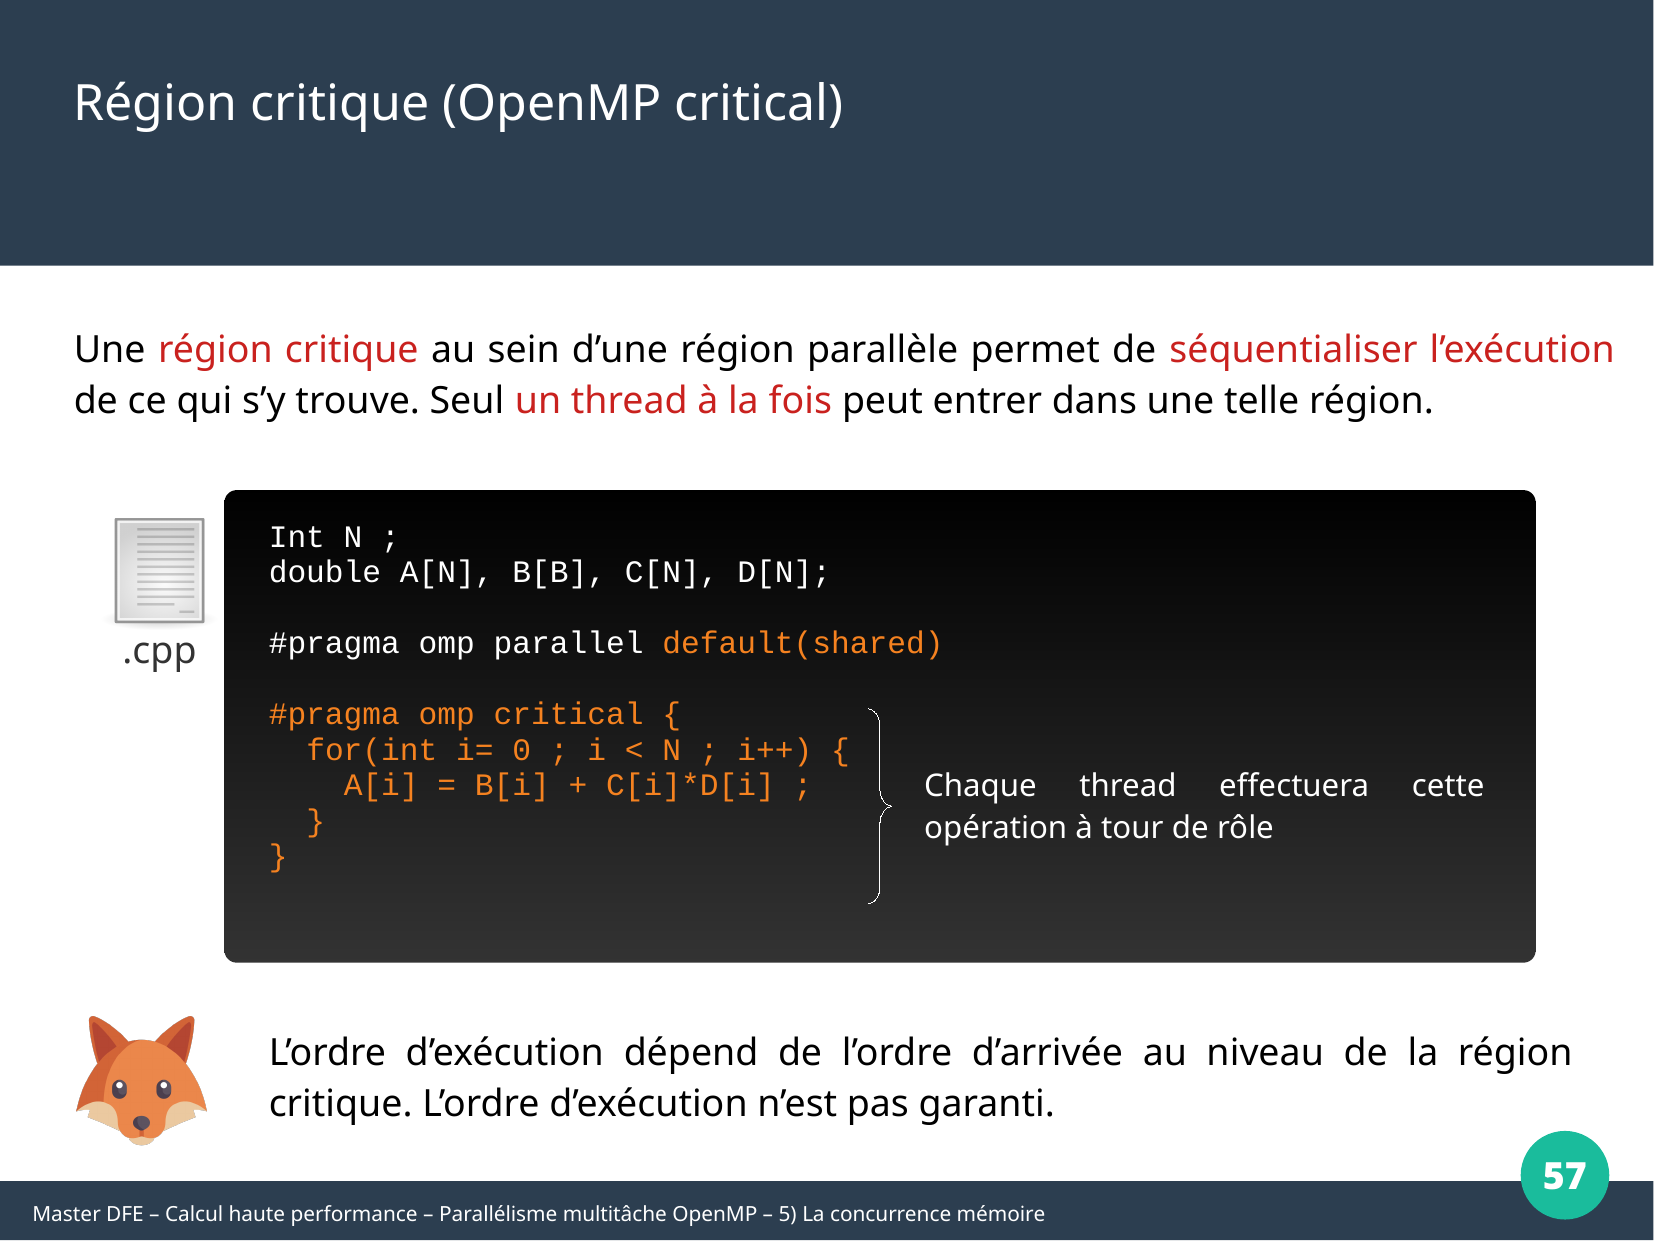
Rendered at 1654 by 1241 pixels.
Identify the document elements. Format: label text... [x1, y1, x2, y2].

text_box Int N ; double A[N], B[B], C[N], D[N]; #pragma omp parallel default(shared) #pragma omp critical { for(int i= 0 ; i < N ; i++) { A[i] = B[i] + C[i]*D[i] ; } } [254, 513, 1524, 963]
text_box Région critique (OpenMP critical) [59, 59, 1477, 142]
text_box Une région critique au sein d’une région parallèle permet de séquentialiser l’exécution de ce qui s’y trouve. Seul un thread à la fois peut entrer dans une telle région. [59, 314, 1630, 483]
text_box L’ordre d’exécution dépend de l’ordre d’arrivée au niveau de la région critique. L’ordre d’exécution n’est pas garanti. [253, 1017, 1589, 1146]
text_box Chaque thread effectuera cette opération à tour de rôle [909, 755, 1501, 898]
picture [100, 513, 219, 616]
text_box Master DFE – Calcul haute performance – Parallélisme multitâche OpenMP – 5) La concurrence mémoire [17, 1191, 1436, 1235]
picture [76, 1015, 207, 1146]
text_box [224, 490, 1536, 963]
text_box .cpp [82, 616, 237, 683]
